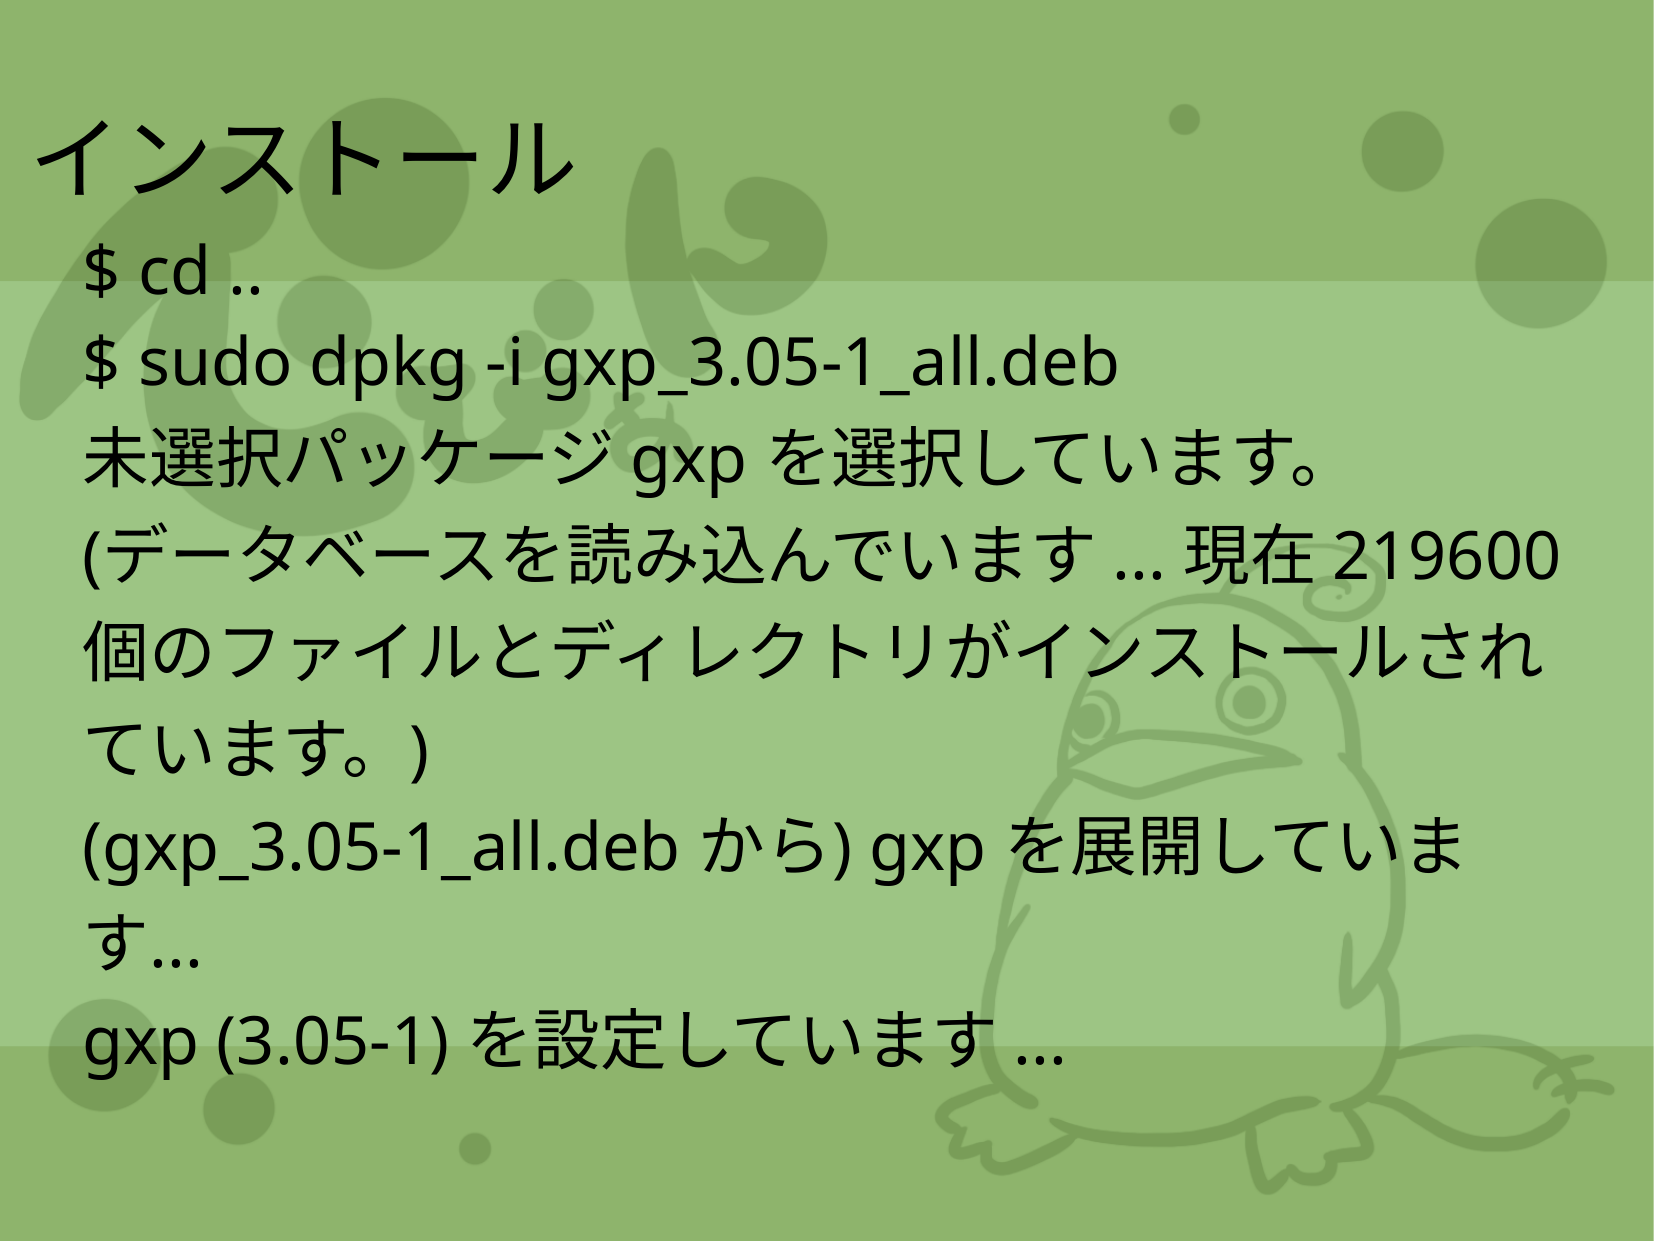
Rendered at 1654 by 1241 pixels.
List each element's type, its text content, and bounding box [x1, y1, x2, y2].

picture [0, 0, 1654, 1241]
title インストール [29, 49, 1625, 257]
subtitle $ cd .. $ sudo dpkg -i gxp_3.05-1_all.deb 未選択パッケージ gxp を選択しています。 (データベースを読み込んでいます ... 現在 219600 個のファイルとディレクトリがインストールされています。) (gxp_3.05-1_all.deb から) gxp を展開しています... gxp (3.05-1) を設定しています ... [82, 226, 1571, 1172]
